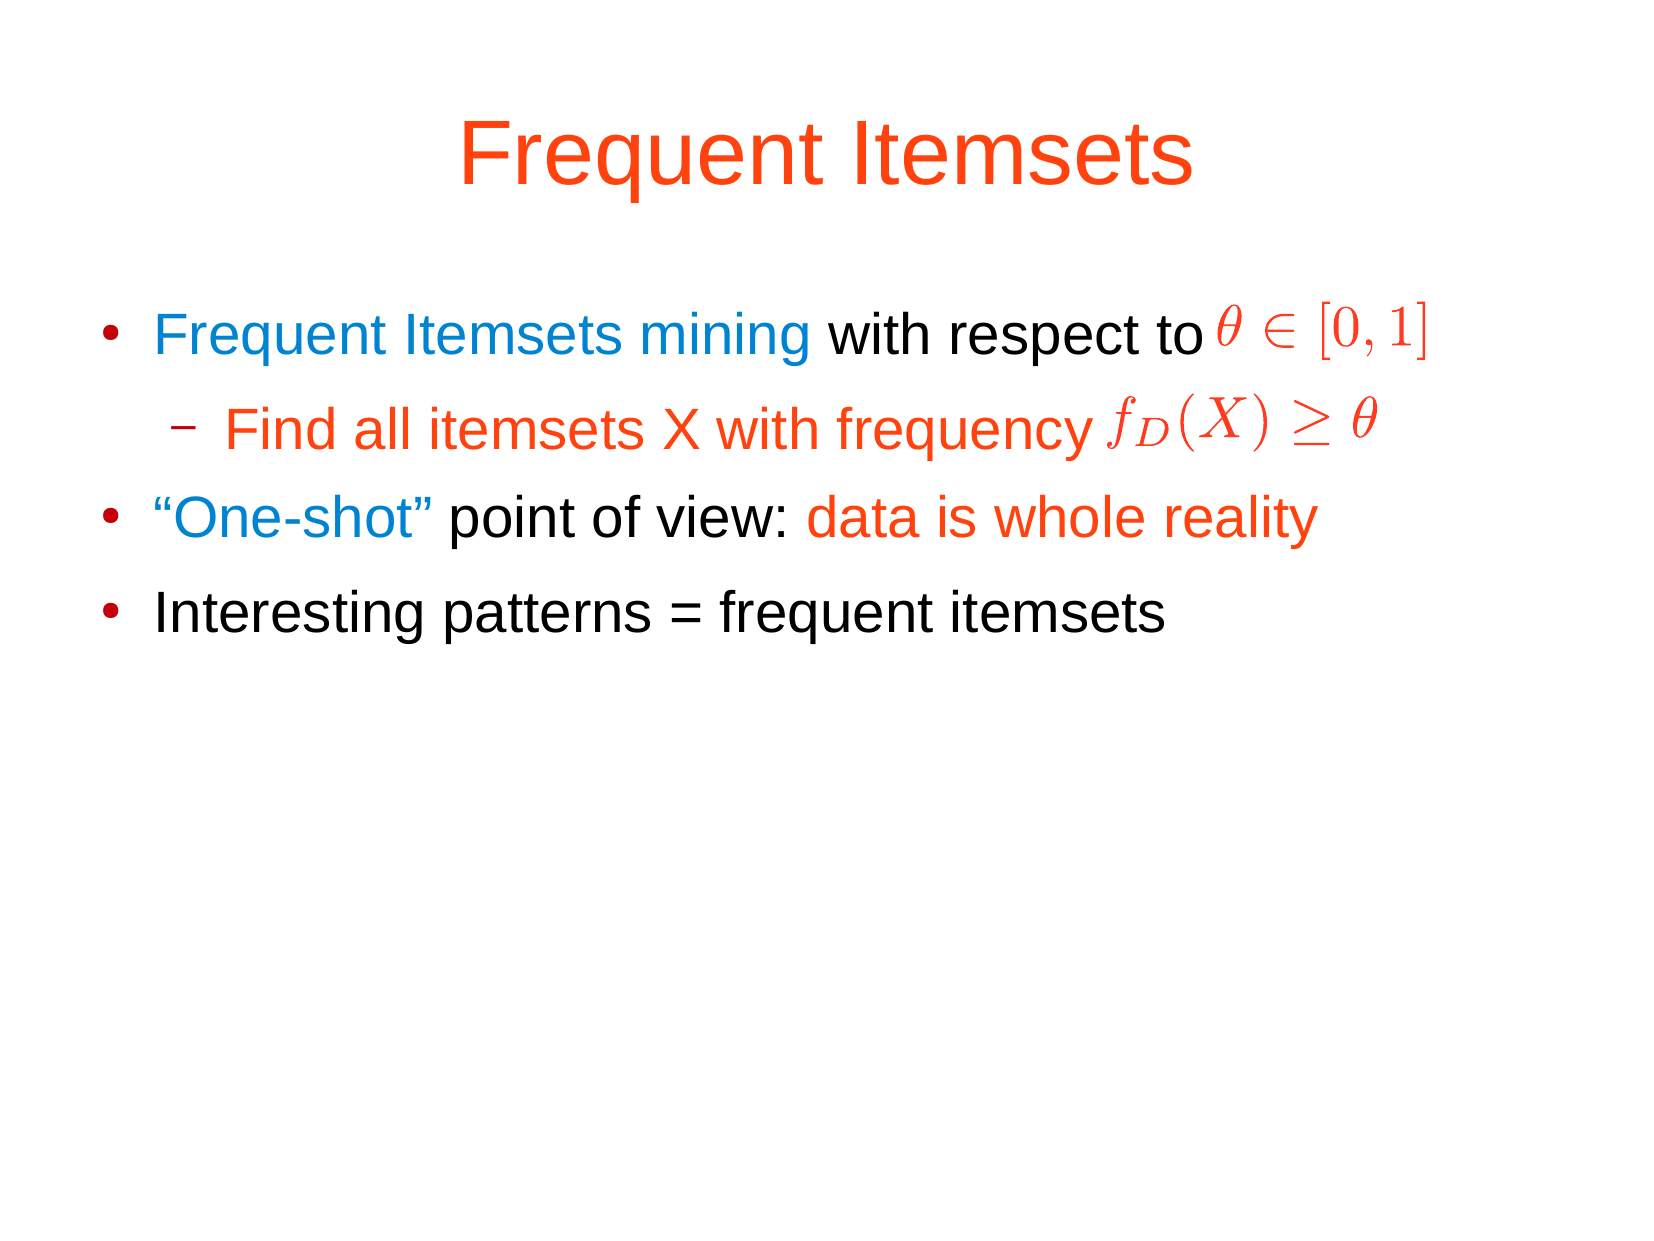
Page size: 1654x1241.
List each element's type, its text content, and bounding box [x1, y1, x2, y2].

picture [1106, 393, 1378, 452]
title Frequent Itemsets [82, 49, 1571, 257]
picture [1217, 301, 1426, 361]
list Frequent Itemsets mining with respect to Find all itemsets X with frequency “One-shot” point of view: data is whole reality Interesting patterns = frequent itemsets [82, 302, 1538, 1171]
